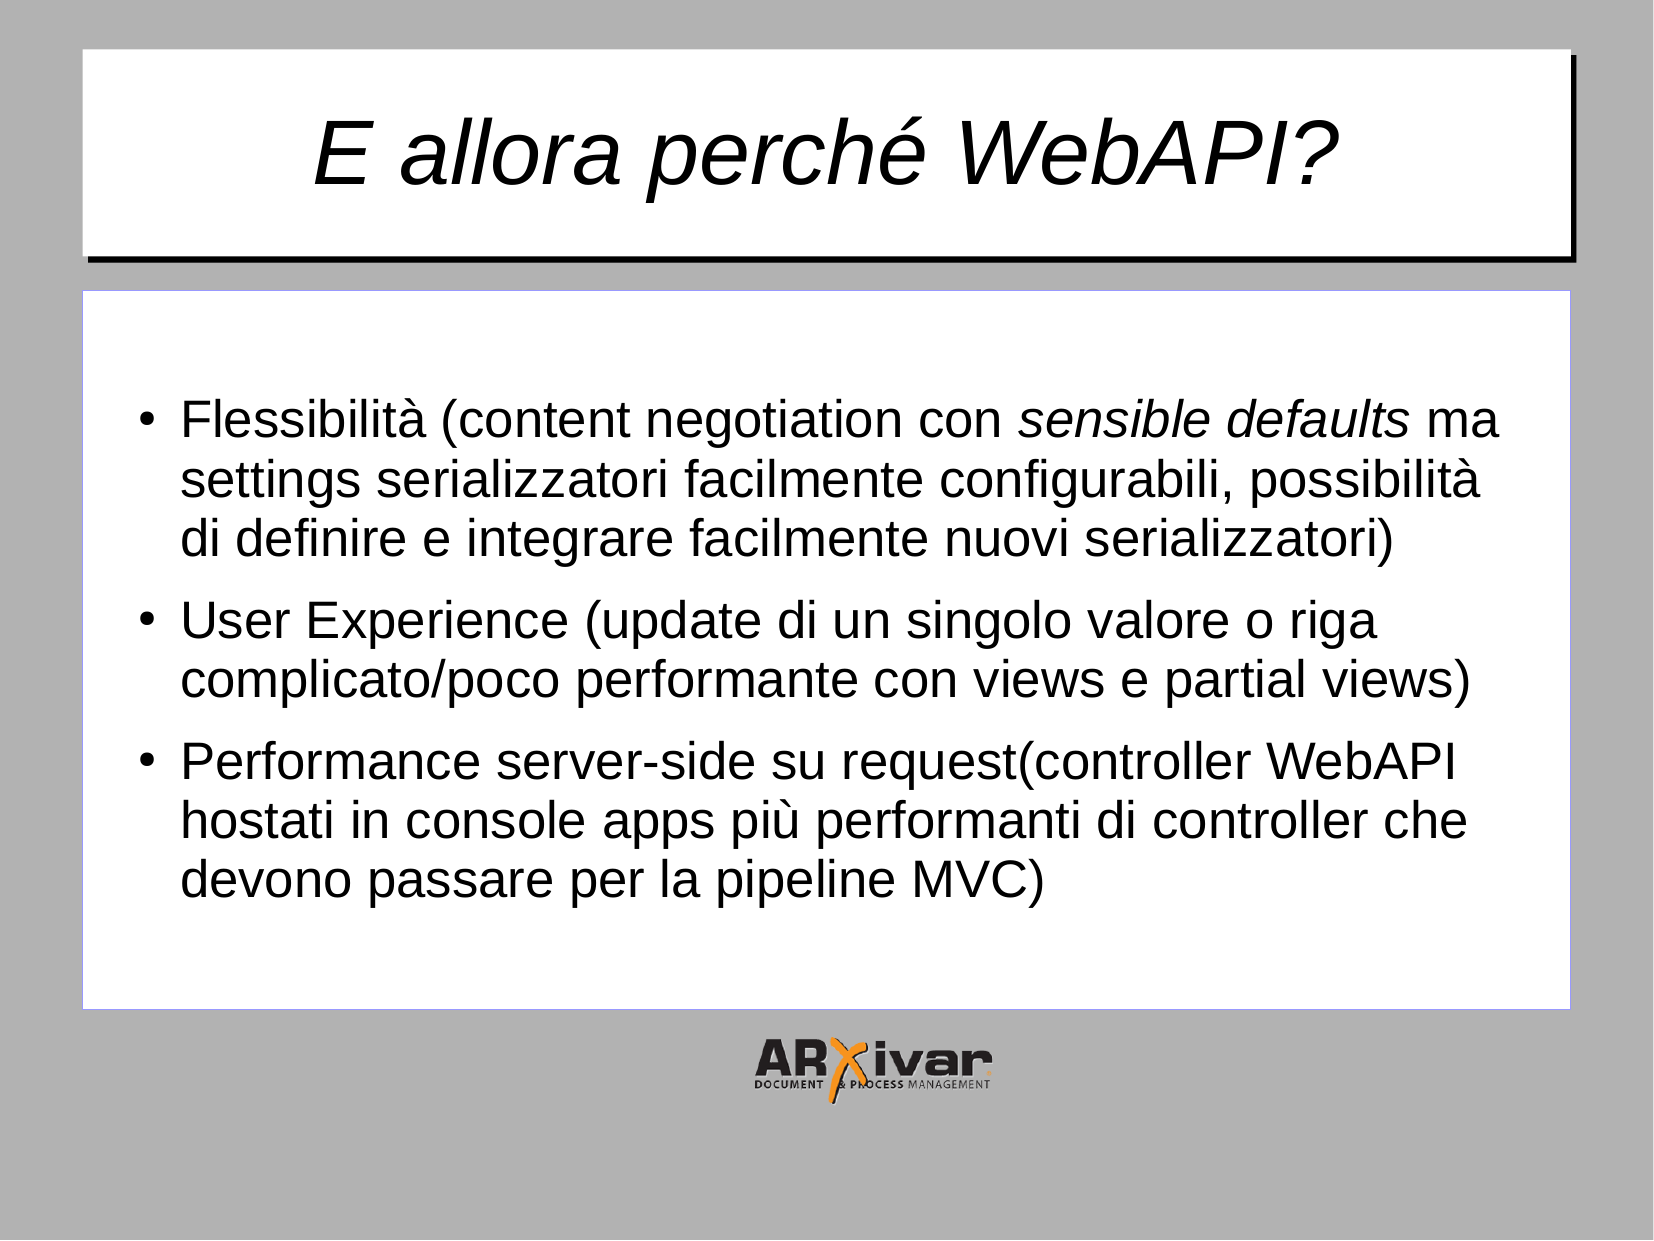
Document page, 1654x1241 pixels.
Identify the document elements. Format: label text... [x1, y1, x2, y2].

title E allora perché WebAPI? [82, 49, 1571, 257]
list Flessibilità (content negotiation con sensible defaults ma settings serializzatori facilmente configurabili, possibilità di definire e integrare facilmente nuovi serializzatori) User Experience (update di un singolo valore o riga complicato/poco performante con views e partial views) Performance server-side su request(controller WebAPI hostati in console apps più performanti di controller che devono passare per la pipeline MVC) [82, 290, 1571, 1010]
picture [755, 1031, 993, 1111]
